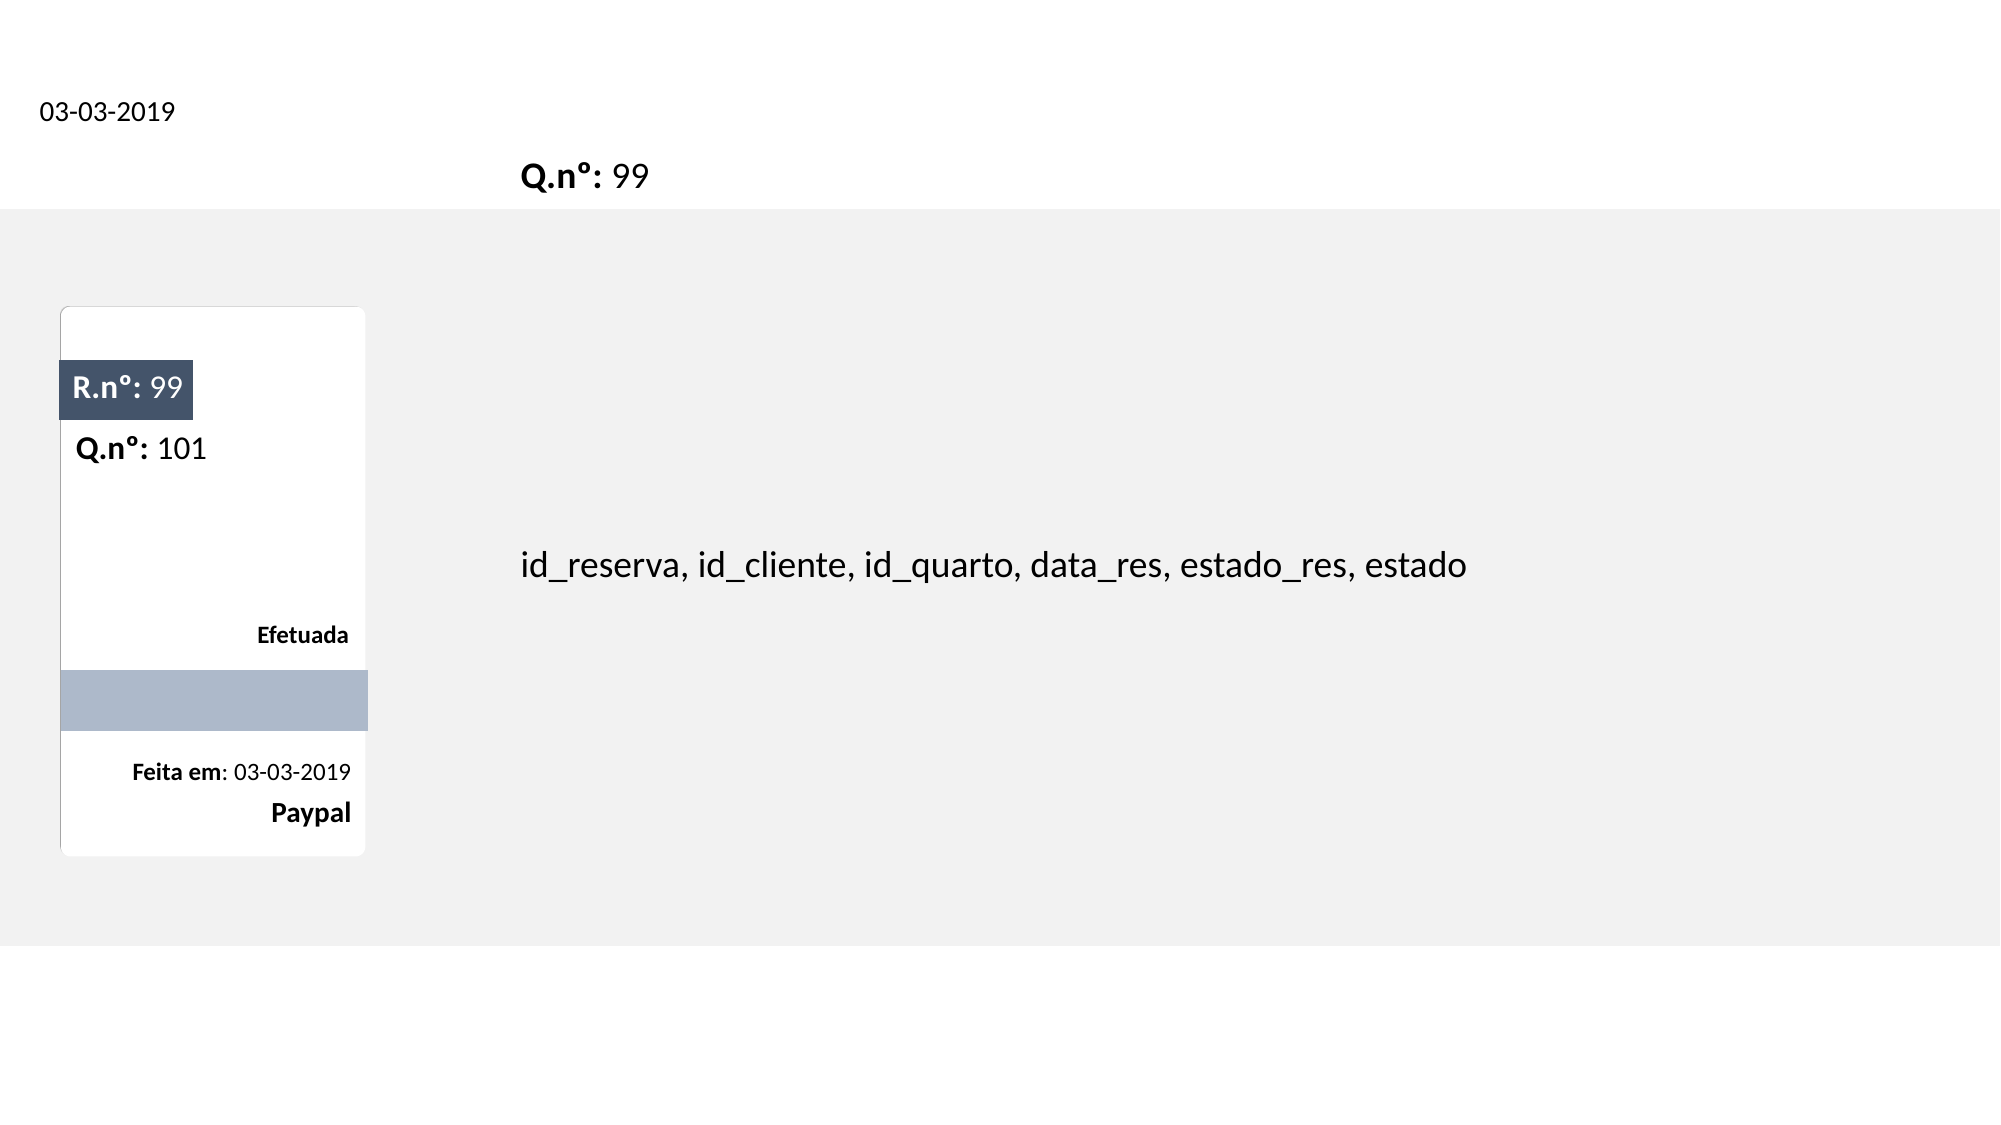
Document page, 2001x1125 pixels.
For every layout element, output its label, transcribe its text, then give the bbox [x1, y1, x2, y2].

text_box id_reserva, id_cliente, id_quarto, data_res, estado_res, estado [506, 532, 1484, 592]
text_box Efetuada [242, 610, 366, 657]
text_box R.nº: 99 [57, 357, 200, 414]
text_box Feita em: 03-03-2019 [117, 748, 369, 794]
text_box Q.nº: 99 [505, 143, 667, 204]
text_box Q.nº: 101 [60, 418, 225, 475]
text_box Paypal [256, 785, 368, 837]
text_box 03-03-2019 [24, 85, 193, 136]
text_box [0, 209, 2000, 946]
